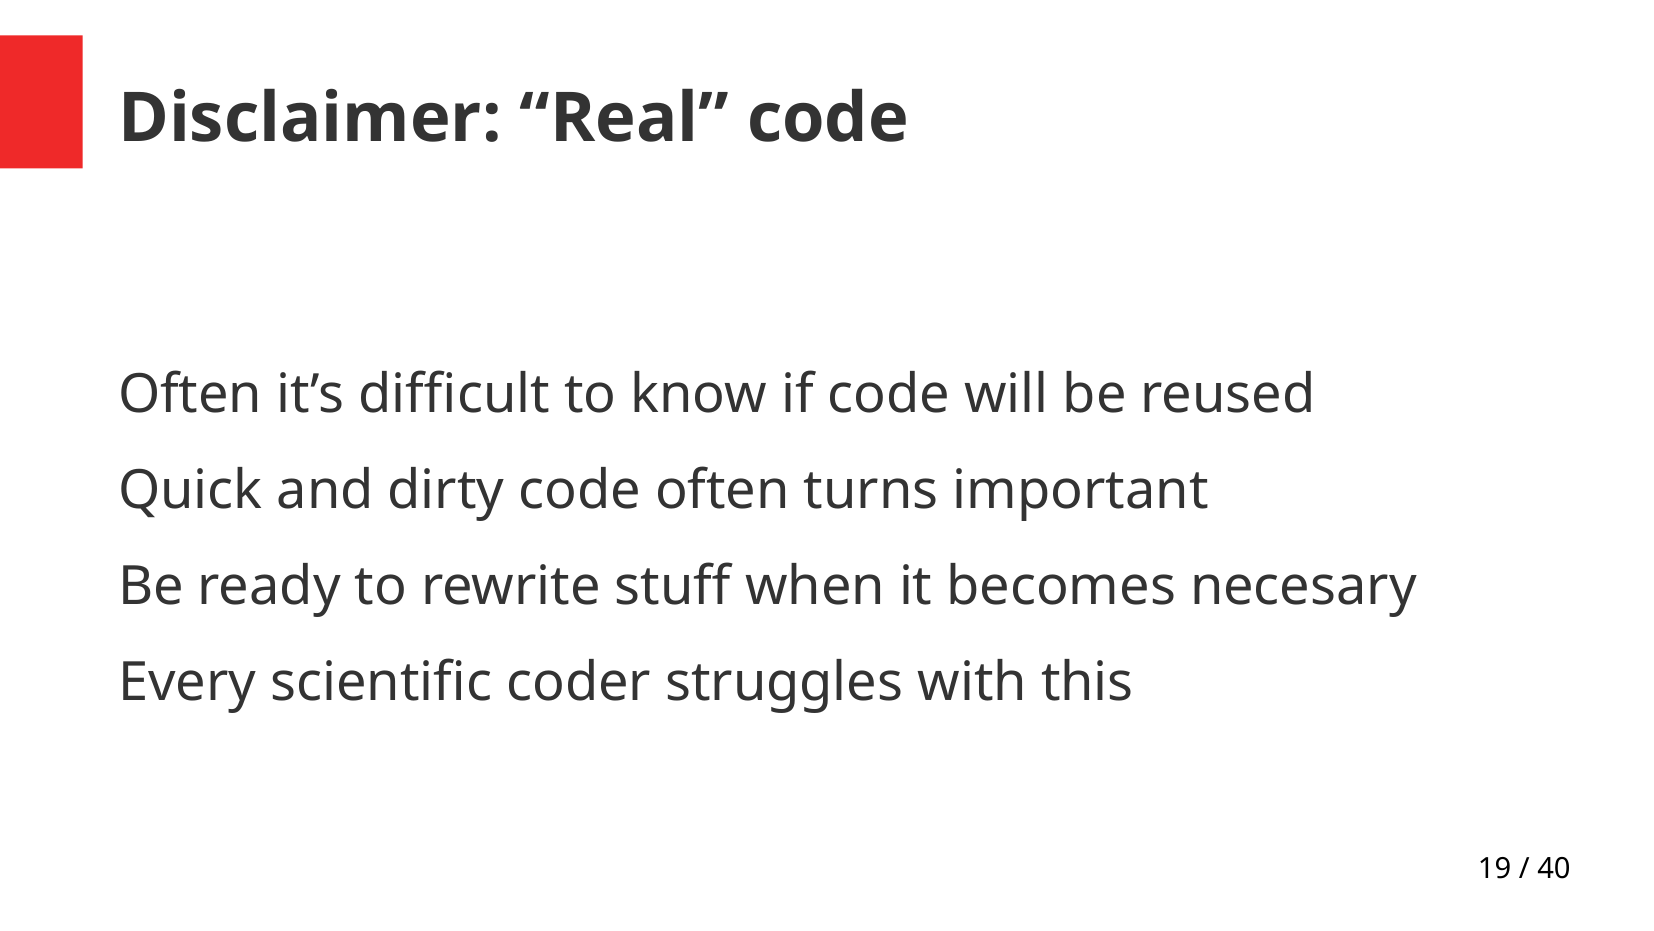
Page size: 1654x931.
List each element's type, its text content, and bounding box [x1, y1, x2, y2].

list Often it’s difficult to know if code will be reused Quick and dirty code often turns important Be ready to rewrite stuff when it becomes necesary Every scientific coder struggles with this [118, 265, 1536, 806]
title Disclaimer: “Real” code [118, 37, 1571, 193]
